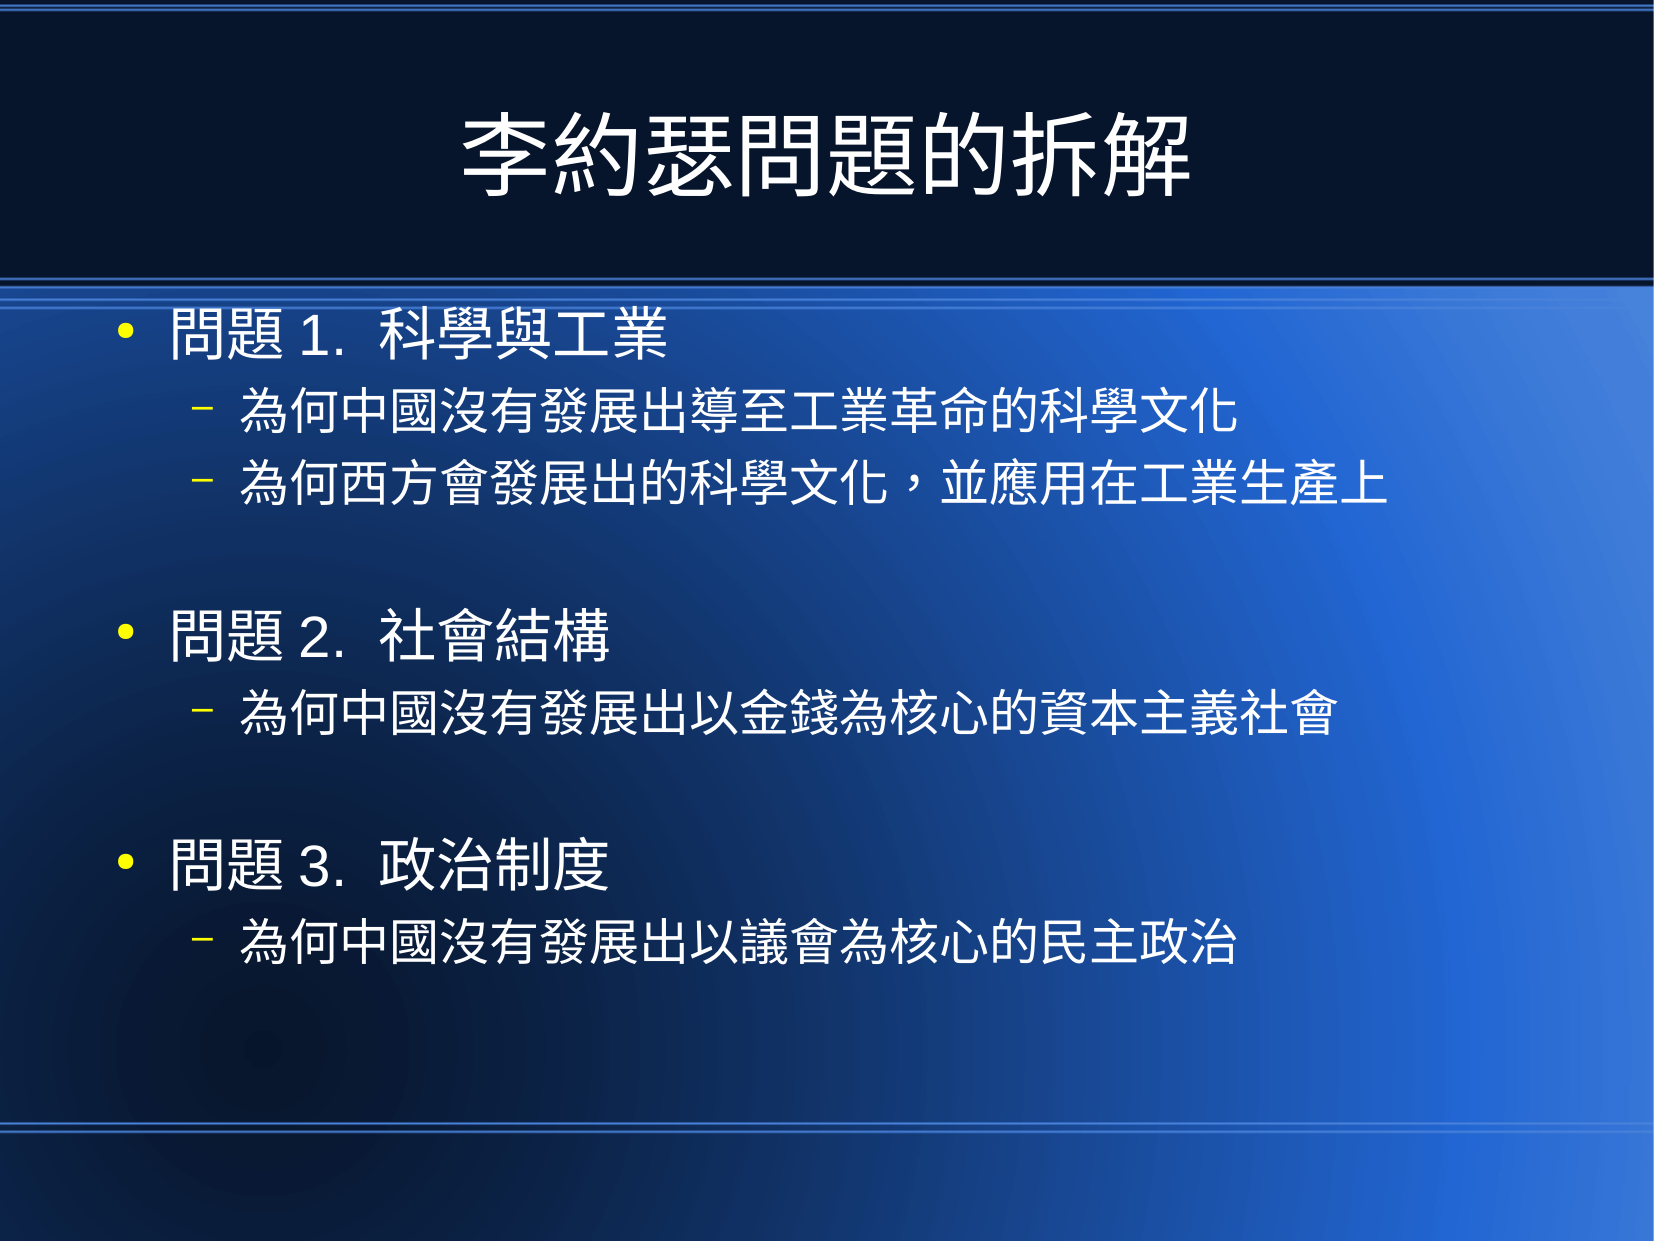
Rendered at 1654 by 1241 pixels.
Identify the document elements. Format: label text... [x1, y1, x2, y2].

list 問題1. 科學與工業 為何中國沒有發展出導至工業革命的科學文化 為何西方會發展出的科學文化，並應用在工業生產上 問題2. 社會結構 為何中國沒有發展出以金錢為核心的資本主義社會 問題3. 政治制度 為何中國沒有發展出以議會為核心的民主政治 [82, 289, 1571, 1108]
picture [0, 0, 1654, 1241]
title 李約瑟問題的拆解 [82, 49, 1571, 257]
